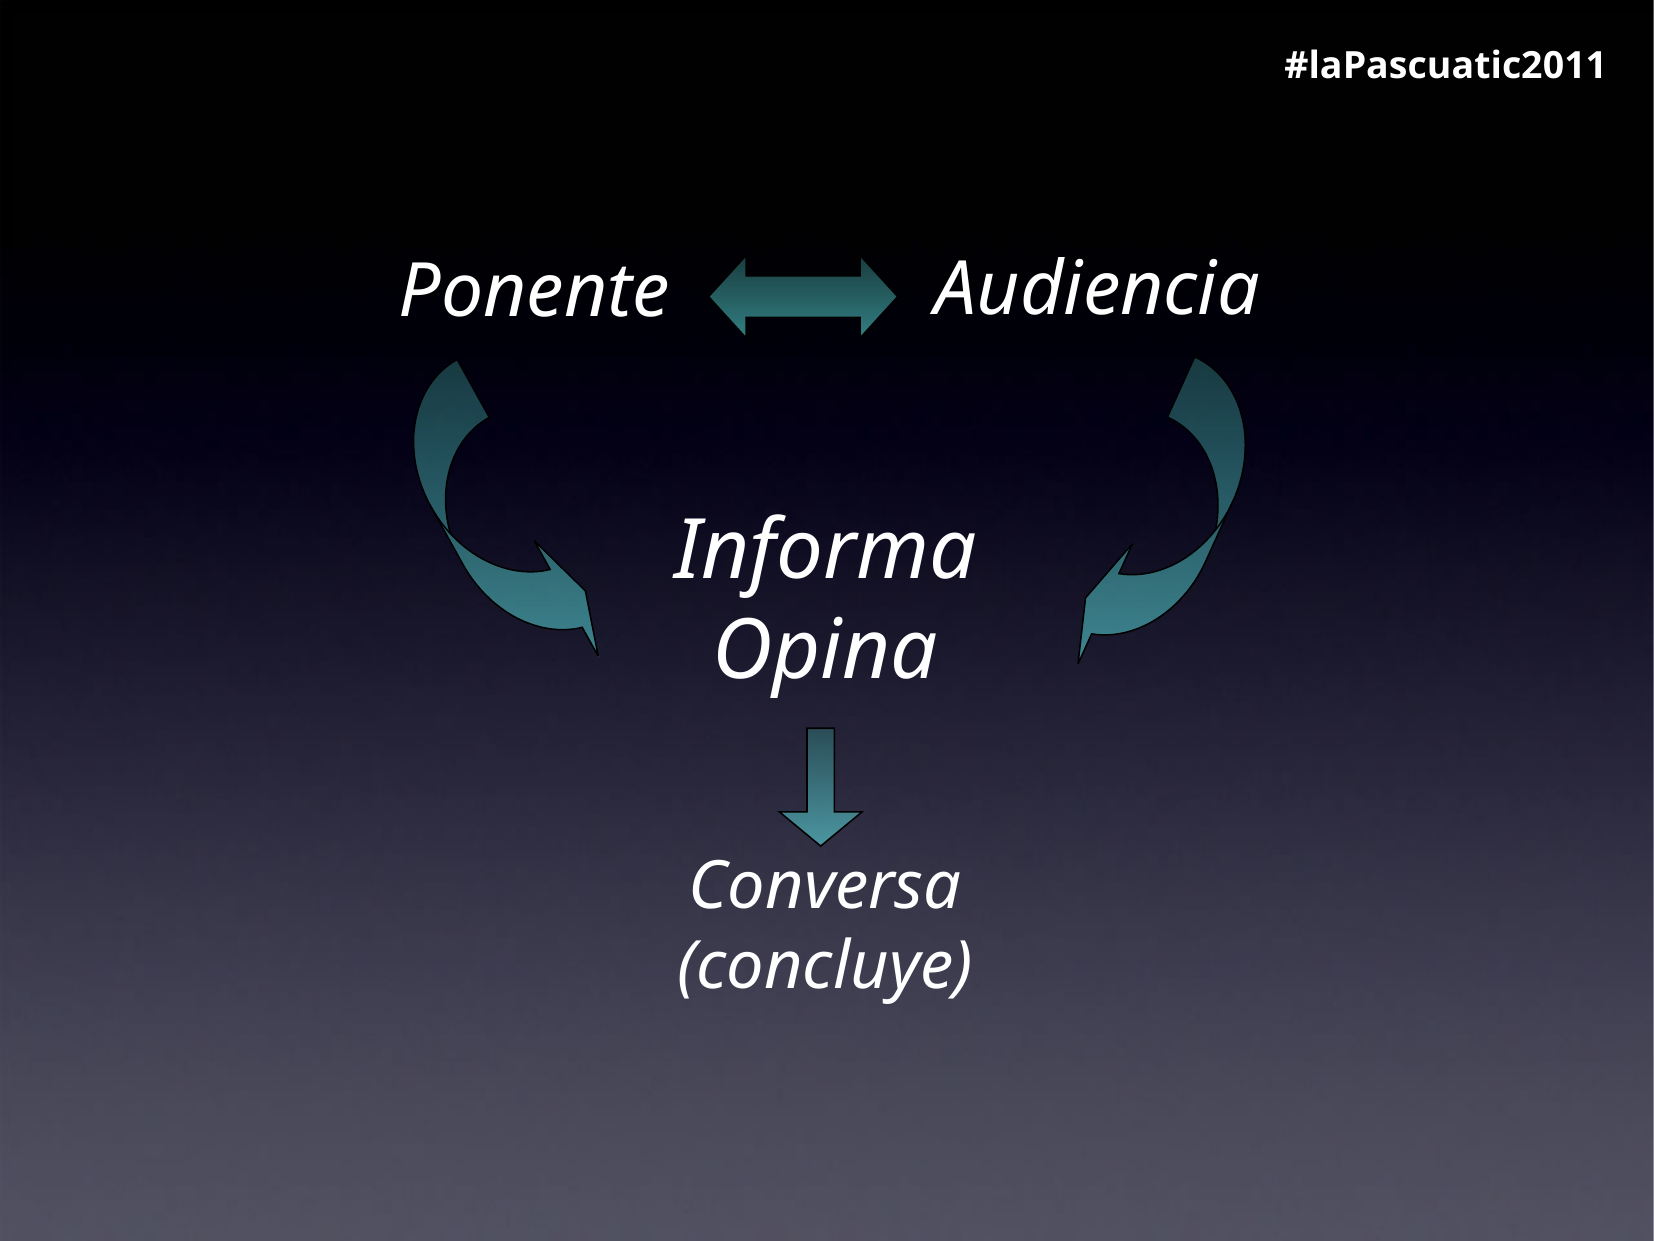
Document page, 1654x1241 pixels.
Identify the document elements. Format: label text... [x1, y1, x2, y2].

text_box [1077, 356, 1246, 665]
text_box Ponente [325, 243, 744, 341]
text_box Informa Opina [659, 487, 992, 703]
text_box [779, 728, 863, 847]
picture [0, 0, 1654, 1241]
text_box Conversa (concluye) [662, 834, 989, 1010]
text_box [708, 255, 898, 338]
text_box #laPascuatic2011 [1269, 31, 1625, 89]
text_box Audiencia [919, 231, 1275, 338]
text_box [413, 359, 599, 657]
